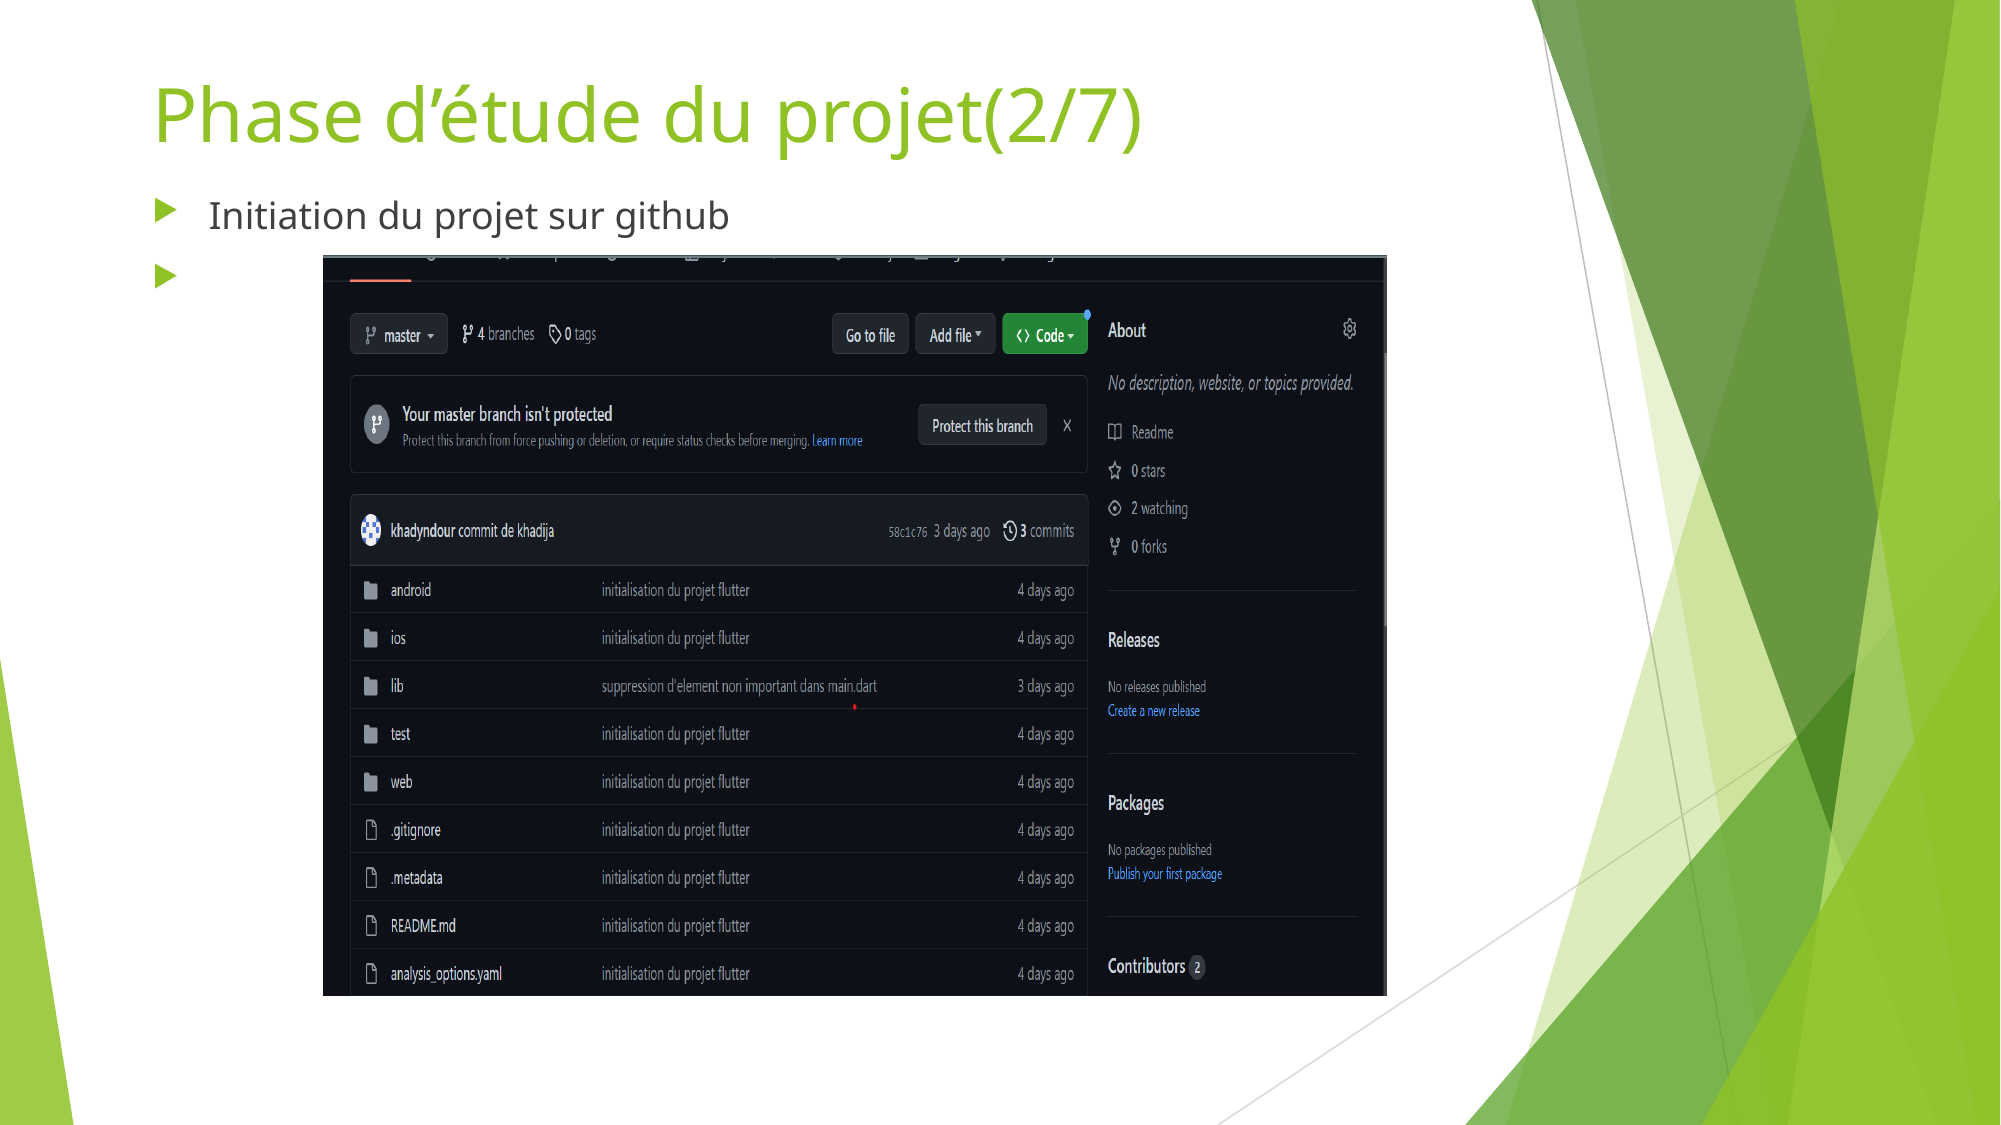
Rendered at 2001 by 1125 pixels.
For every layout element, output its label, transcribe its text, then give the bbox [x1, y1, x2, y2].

list Initiation du projet sur github [137, 184, 1863, 1014]
title Phase d’étude du projet(2/7) [137, 59, 1863, 184]
picture [323, 255, 1387, 996]
